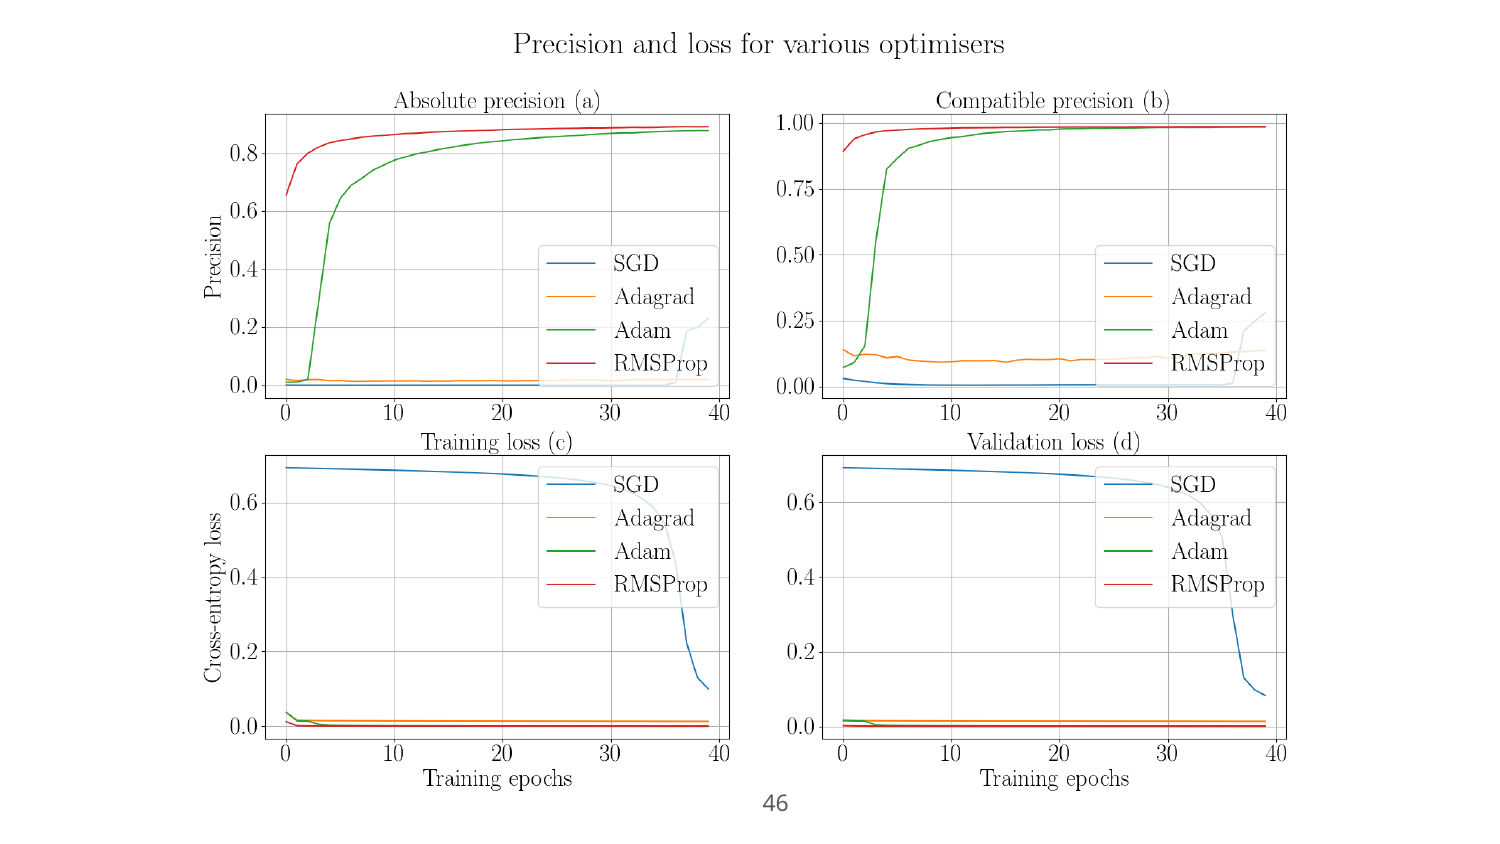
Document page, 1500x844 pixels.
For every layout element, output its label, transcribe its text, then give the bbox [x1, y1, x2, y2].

slide_number <number> [714, 771, 805, 837]
picture [100, 16, 1418, 828]
